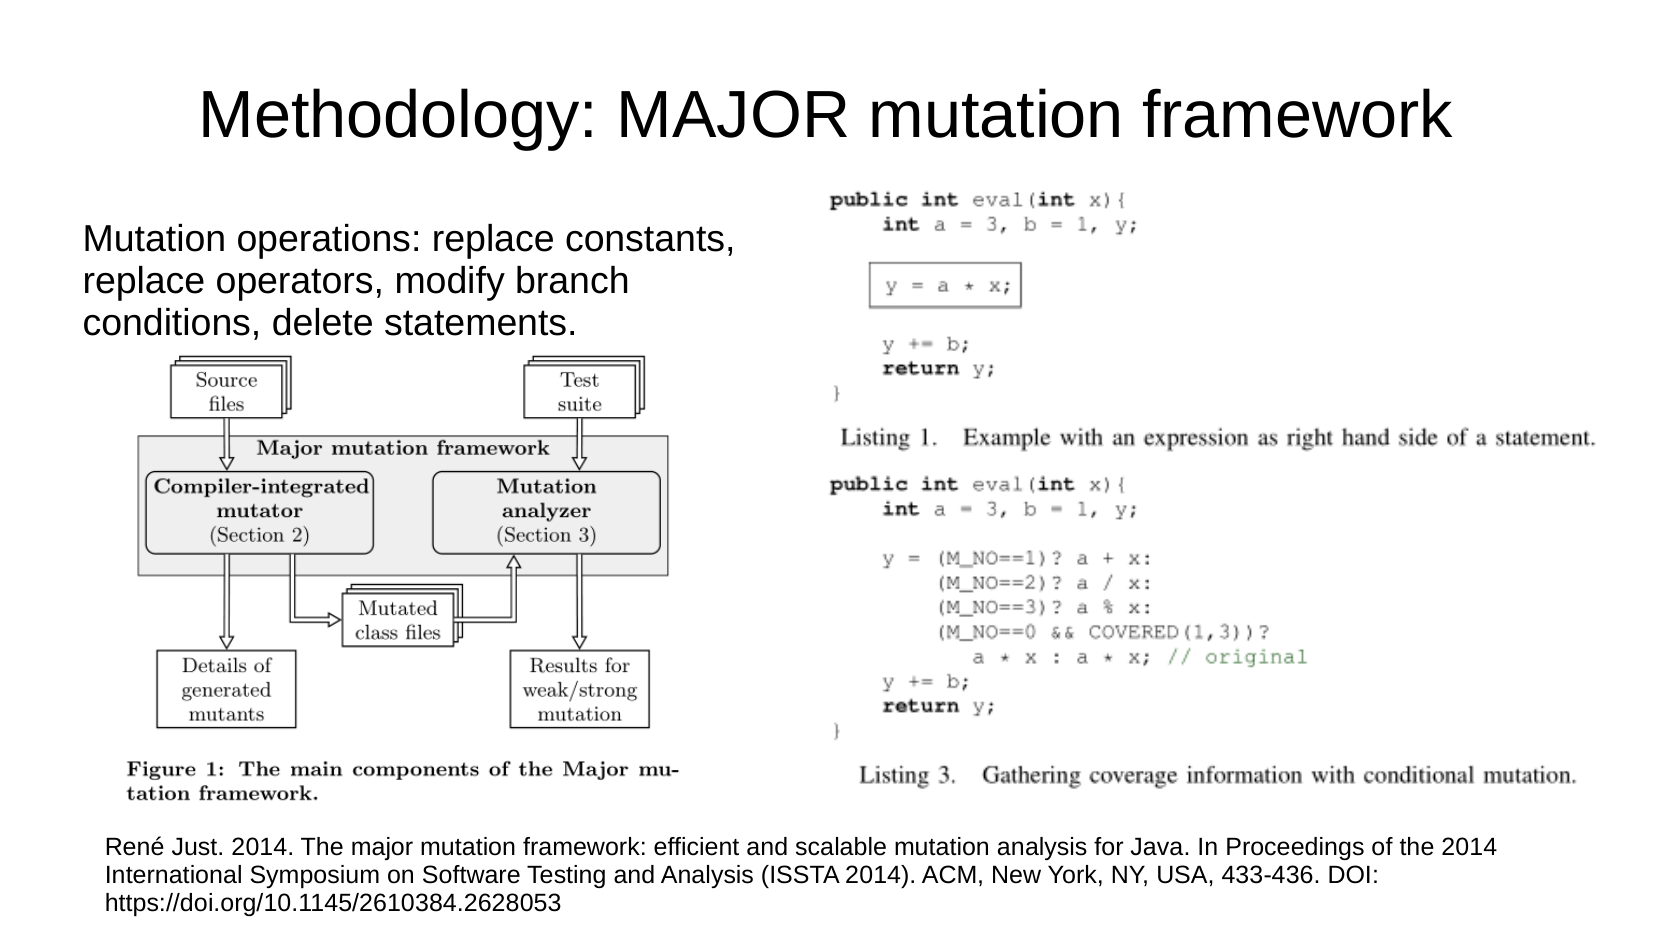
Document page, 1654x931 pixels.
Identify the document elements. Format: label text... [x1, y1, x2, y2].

title Methodology: MAJOR mutation framework [82, 37, 1571, 193]
picture [812, 179, 1606, 796]
picture [120, 344, 691, 811]
text_box René Just. 2014. The major mutation framework: efficient and scalable mutation analysis for Java. In Proceedings of the 2014 International Symposium on Software Testing and Analysis (ISSTA 2014). ACM, New York, NY, USA, 433-436. DOI: https://doi.org/10.1145/2610384.2628053 [90, 825, 1546, 916]
list Mutation operations: replace constants, replace operators, modify branch conditions, delete statements. [82, 217, 809, 481]
